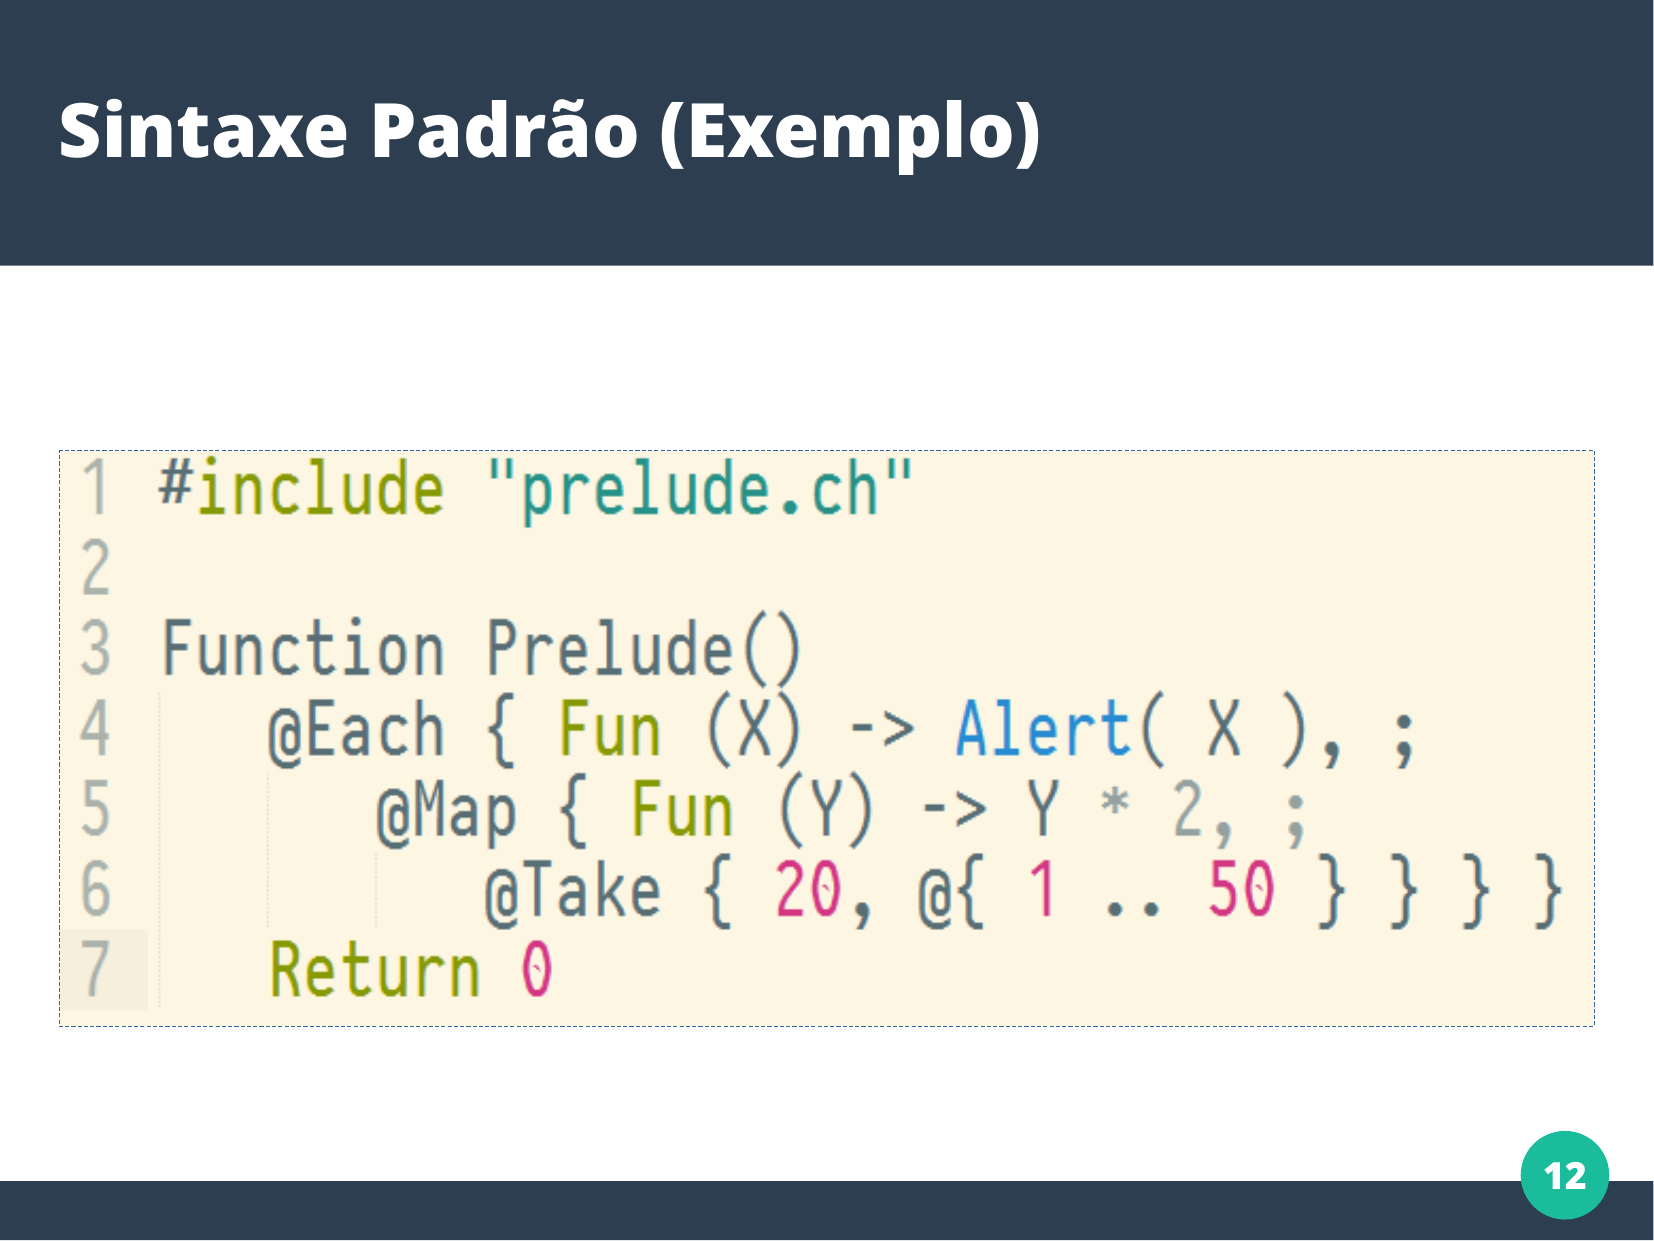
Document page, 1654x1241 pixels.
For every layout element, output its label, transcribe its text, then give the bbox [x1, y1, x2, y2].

title Sintaxe Padrão (Exemplo) [59, 49, 1595, 207]
picture [59, 450, 1595, 1027]
